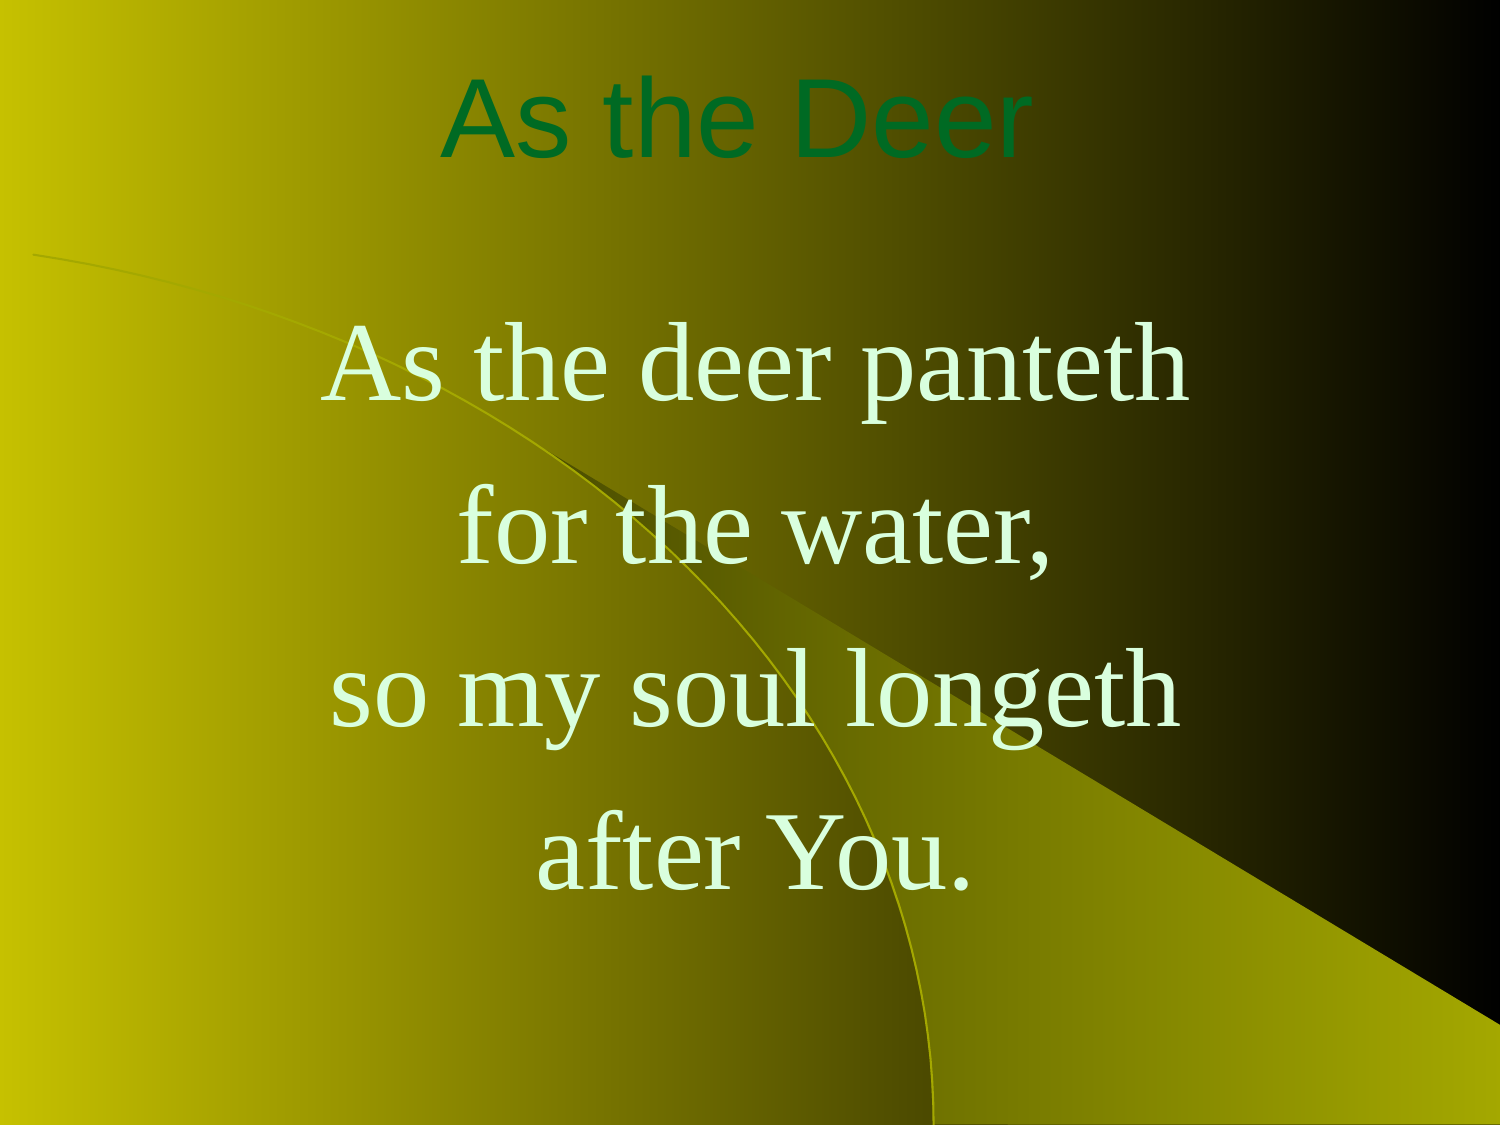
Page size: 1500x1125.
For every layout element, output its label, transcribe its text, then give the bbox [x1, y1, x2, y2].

title As the Deer [62, 37, 1413, 188]
subtitle As the deer panteth for the water, so my soul longeth after You. [62, 275, 1450, 925]
